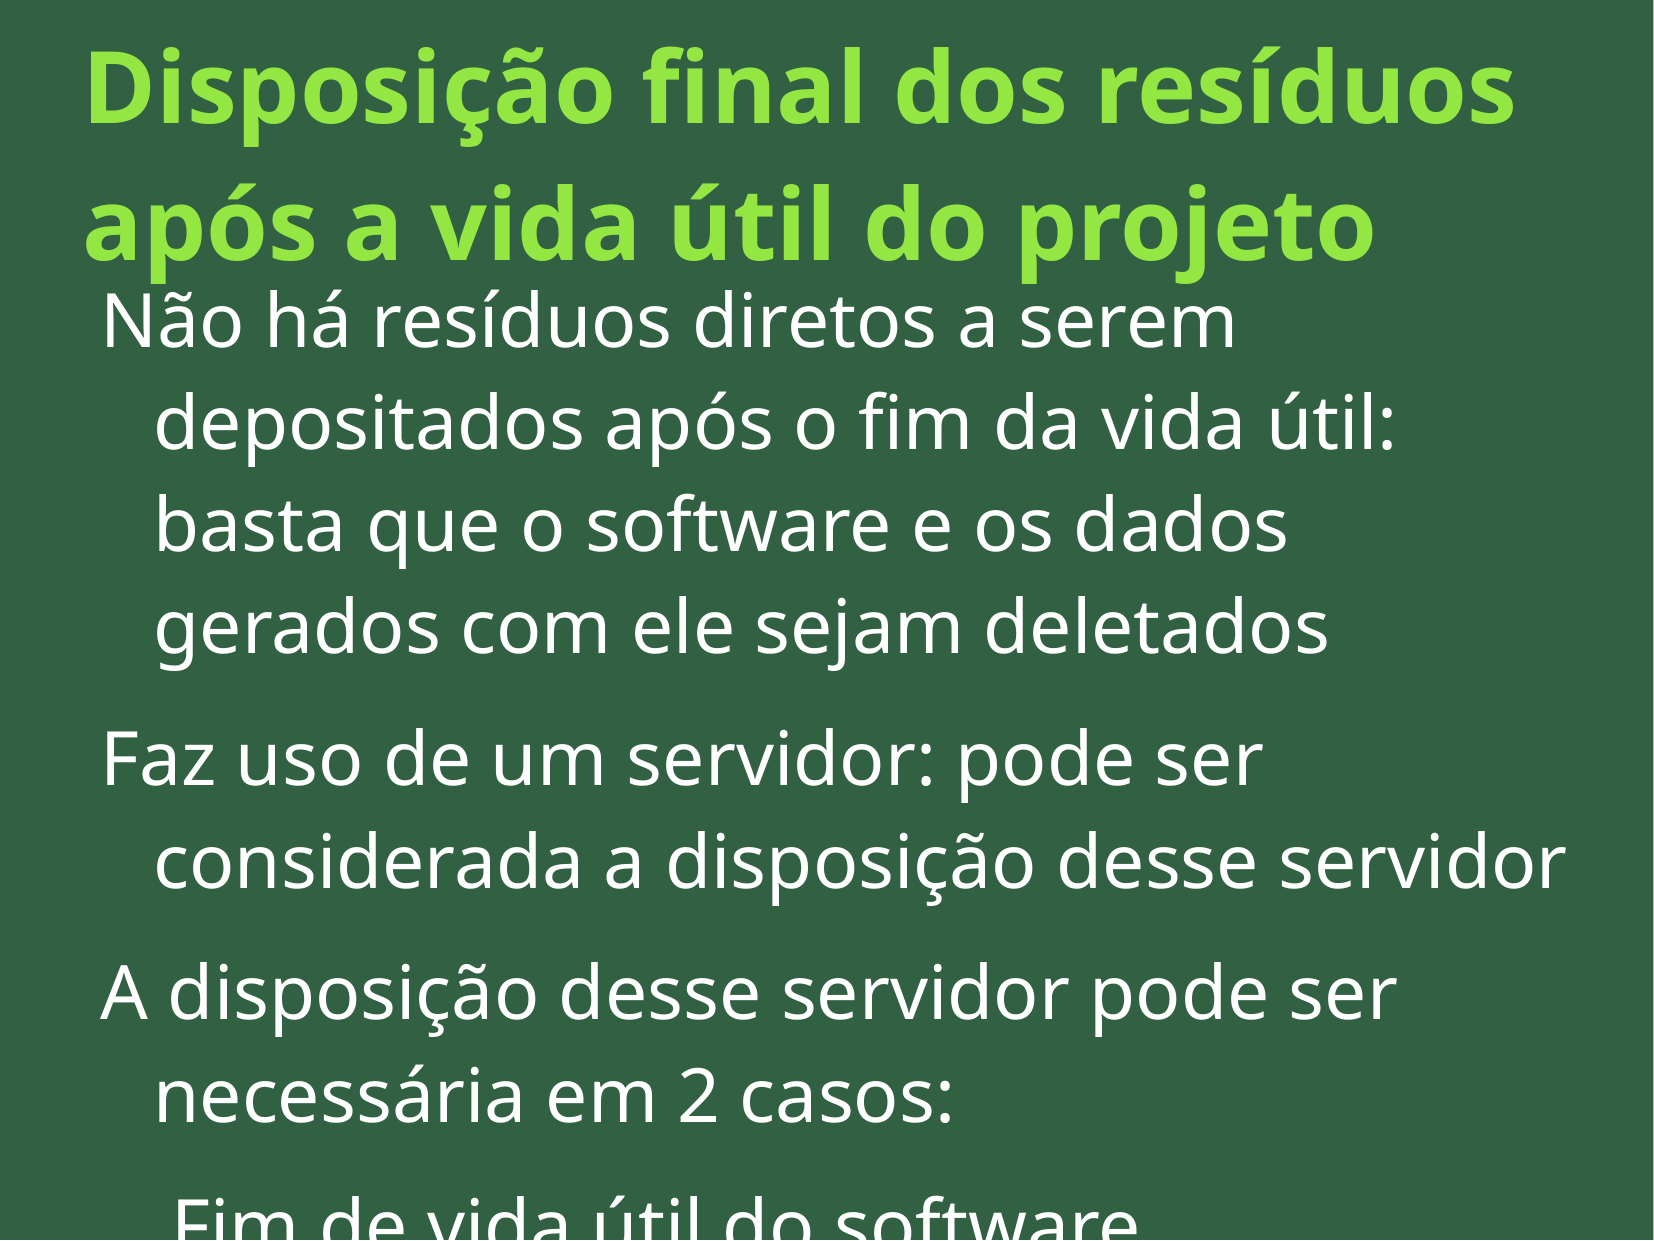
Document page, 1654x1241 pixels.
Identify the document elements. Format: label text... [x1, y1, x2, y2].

title Disposição final dos resíduos após a vida útil do projeto [82, 36, 1571, 266]
list Não há resíduos diretos a serem depositados após o fim da vida útil: basta que o software e os dados gerados com ele sejam deletados Faz uso de um servidor: pode ser considerada a disposição desse servidor A disposição desse servidor pode ser necessária em 2 casos: Fim de vida útil do software Sistema escalar com a migração para um servidor de maior porte [82, 266, 1571, 1241]
